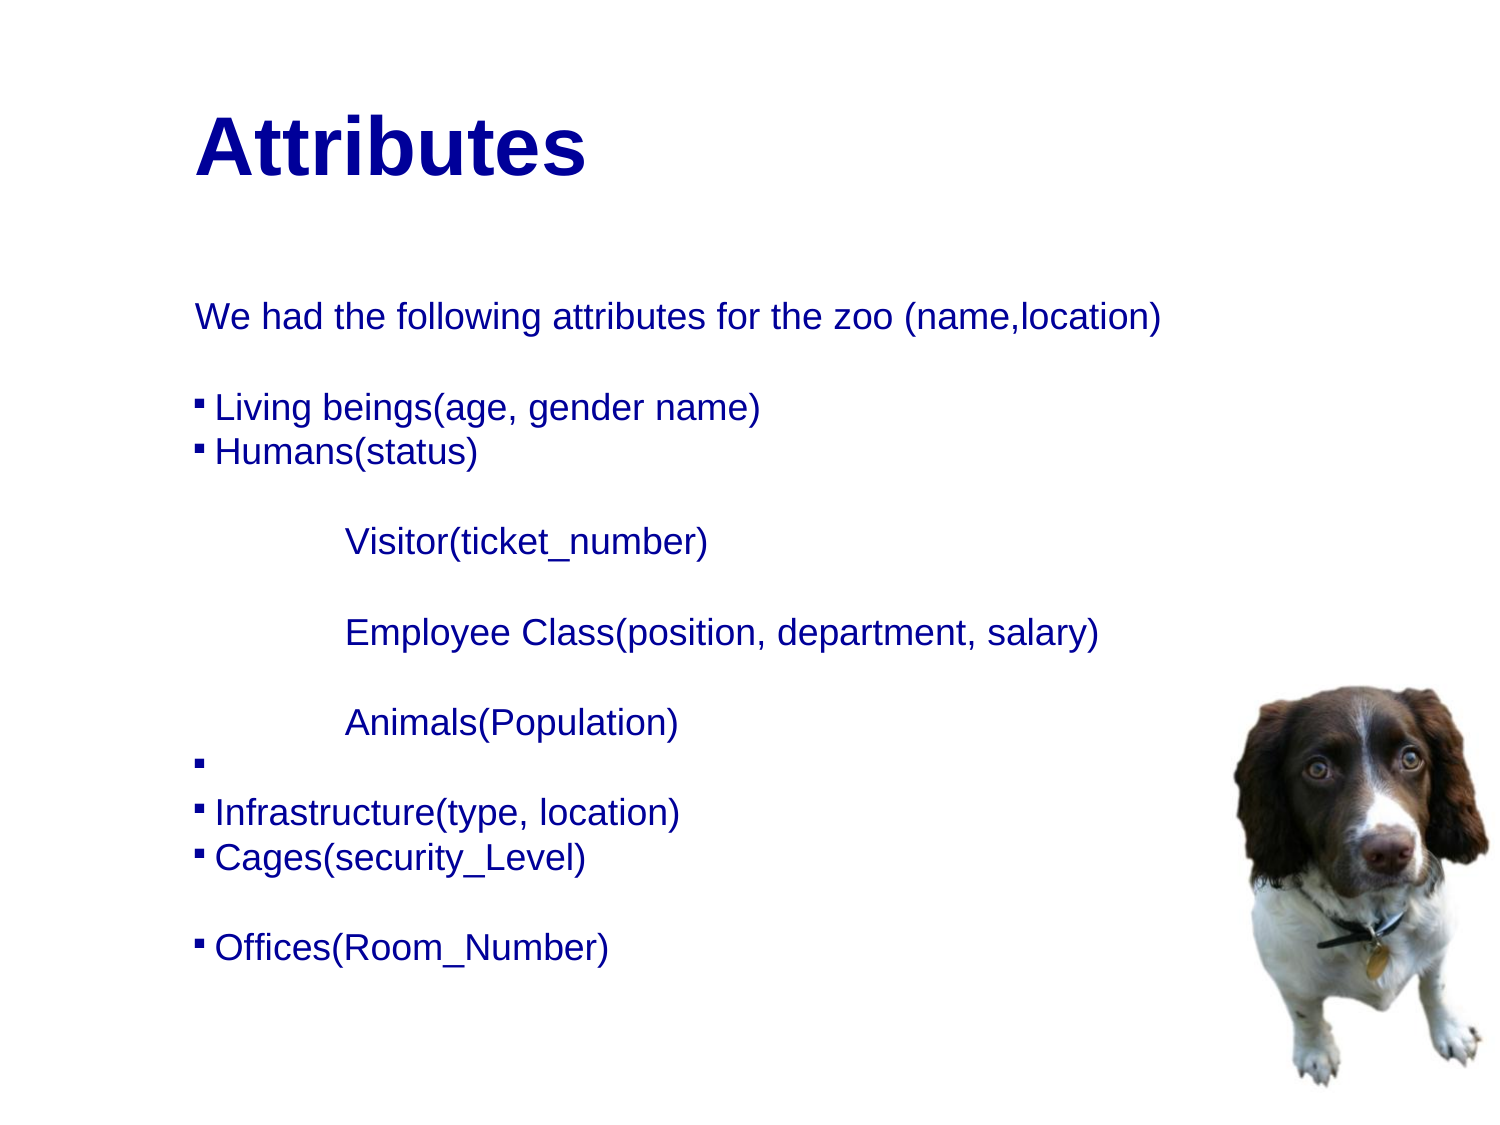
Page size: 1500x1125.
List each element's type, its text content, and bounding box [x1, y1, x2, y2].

text_box Attributes We had the following attributes for the zoo (name,location) Living beings(age, gender name) Humans(status) Visitor(ticket_number) Employee Class(position, department, salary) Animals(Population) Infrastructure(type, location) Cages(security_Level) Offices(Room_Number) [180, 40, 1178, 976]
picture [1190, 668, 1500, 1103]
